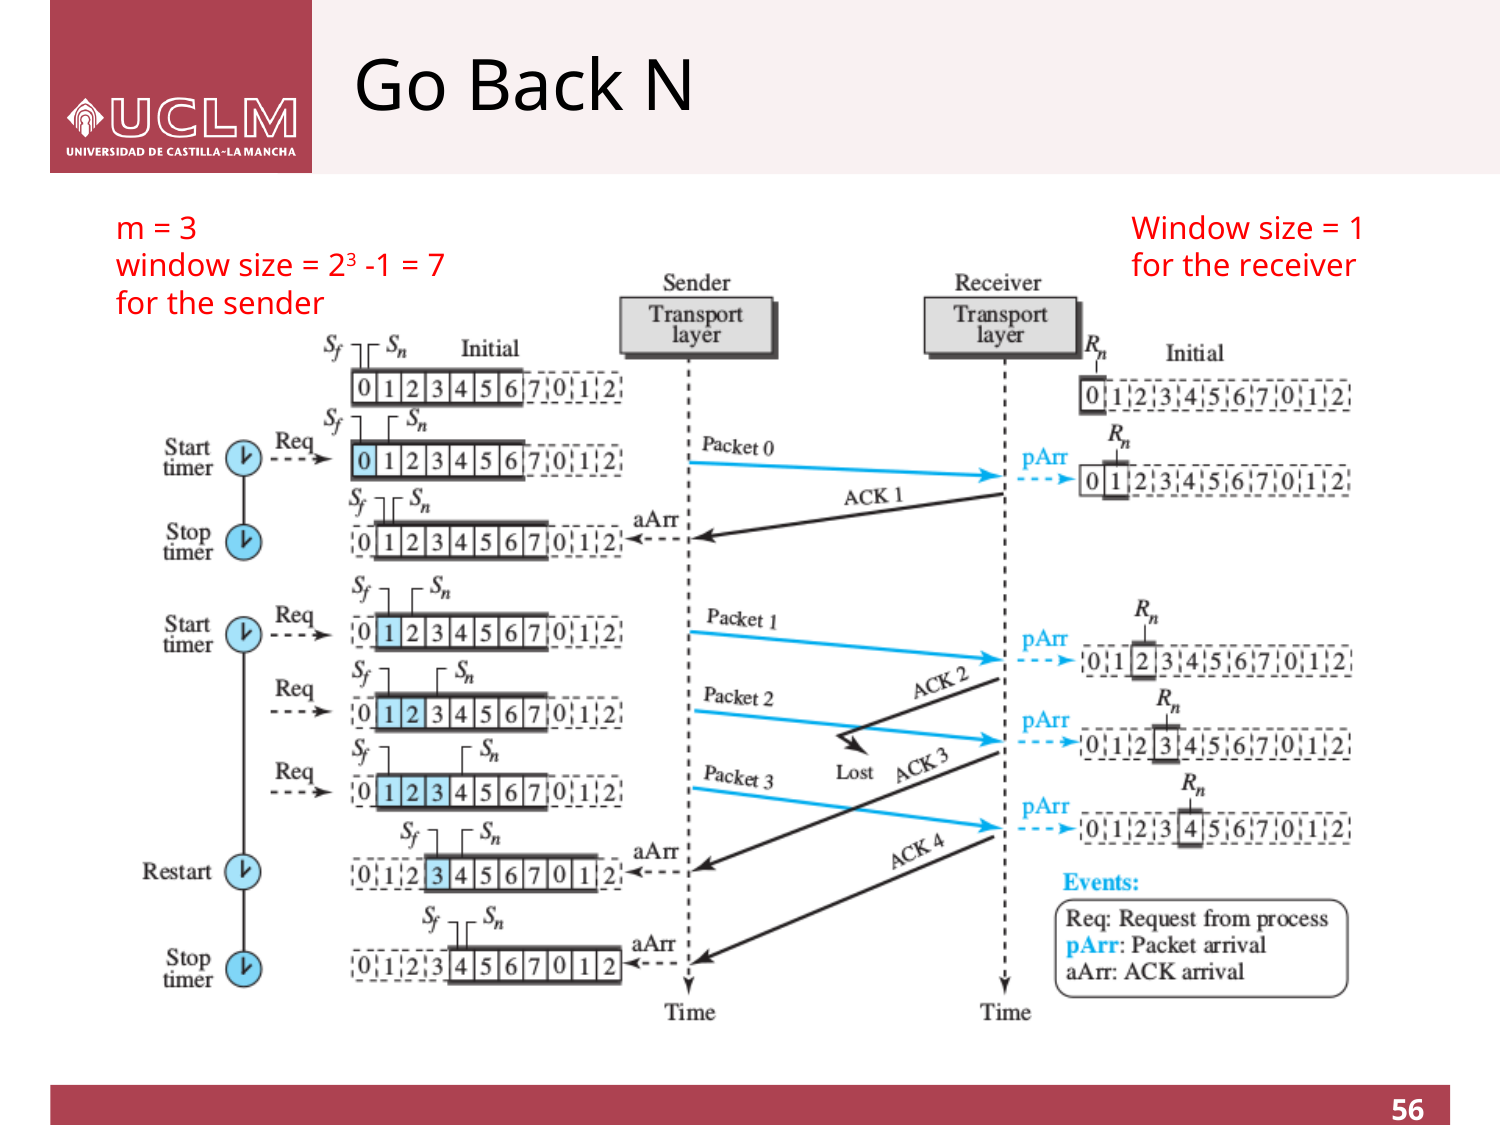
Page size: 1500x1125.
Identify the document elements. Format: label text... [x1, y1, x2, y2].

title Go Back N [353, 6, 1425, 168]
text_box m = 3 window size = 23 -1 = 7 for the sender [101, 200, 445, 328]
picture [121, 247, 1382, 1047]
picture [50, 0, 312, 173]
text_box Window size = 1 for the receiver [1116, 200, 1406, 310]
